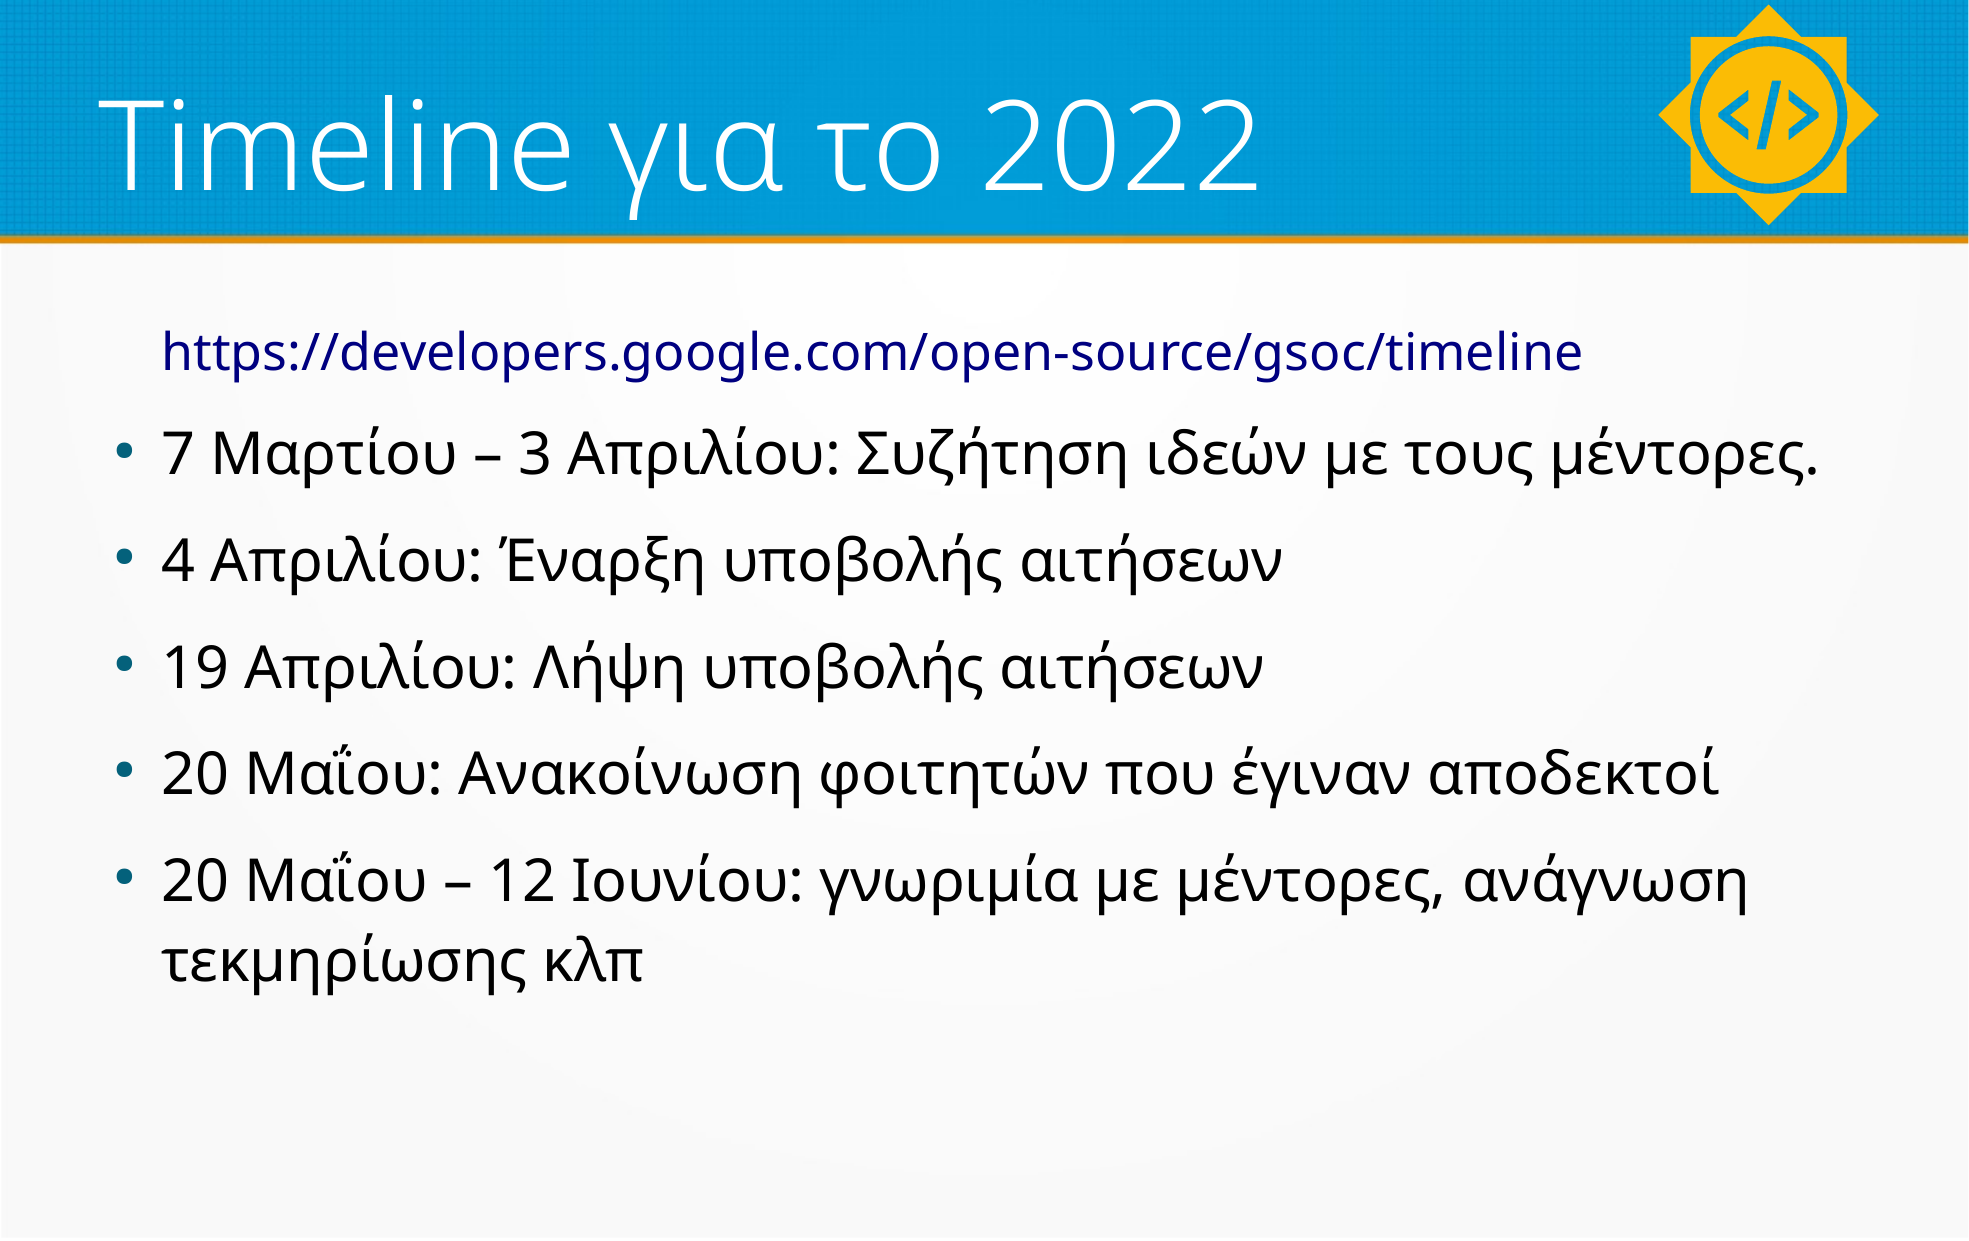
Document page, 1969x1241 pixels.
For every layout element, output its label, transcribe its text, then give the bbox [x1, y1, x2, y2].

title Timeline για το 2022 [98, 19, 1647, 227]
picture [0, 233, 1969, 1241]
picture [1660, 6, 1877, 224]
list https://developers.google.com/open-source/gsoc/timeline 7 Μαρτίου – 3 Απριλίου: Συζήτηση ιδεών με τους μέντορες. 4 Απριλίου: Έναρξη υποβολής αιτήσεων 19 Απριλίου: Λήψη υποβολής αιτήσεων 20 Μαΐου: Ανακοίνωση φοιτητών που έγιναν αποδεκτοί 20 Μαΐου – 12 Ιουνίου: γνωριμία με μέντορες, ανάγνωση τεκμηρίωσης κλπ [98, 315, 1861, 1081]
